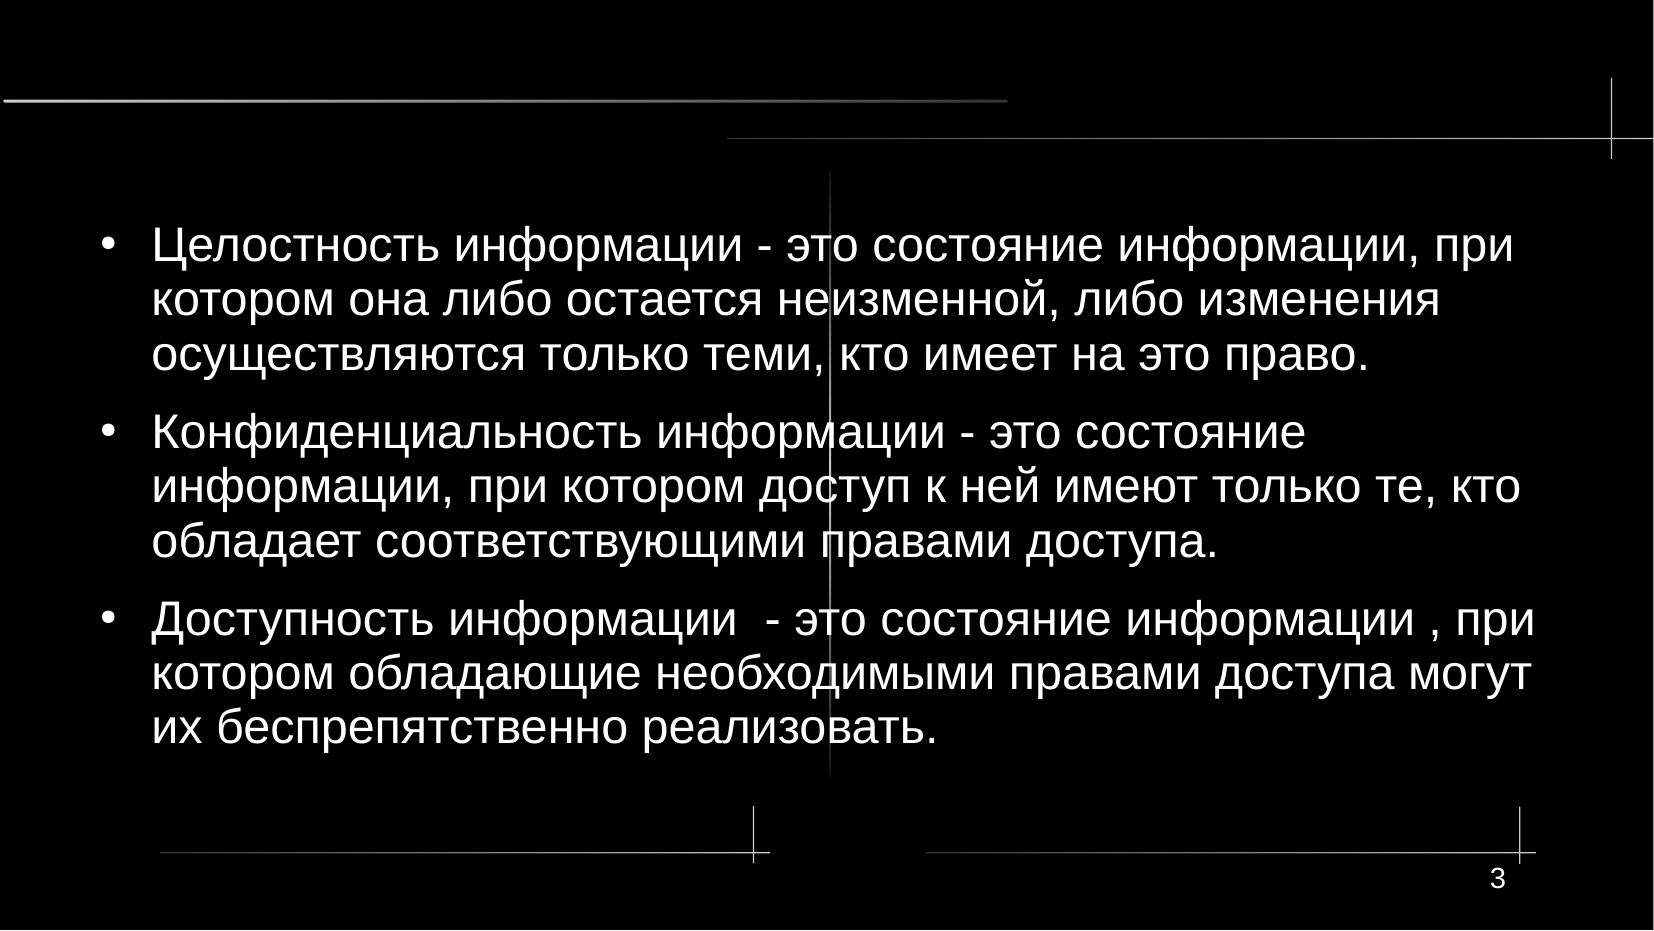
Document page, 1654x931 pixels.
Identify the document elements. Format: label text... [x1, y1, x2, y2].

list Целостность информации - это состояние информации, при котором она либо остается неизменной, либо изменения осуществляются только теми, кто имеет на это право. Конфиденциальность информации - это состояние информации, при котором доступ к ней имеют только те, кто обладает соответствующими правами доступа. Доступность информации - это состояние информации , при котором обладающие необходимыми правами доступа могут их беспрепятственно реализовать. [82, 217, 1576, 758]
